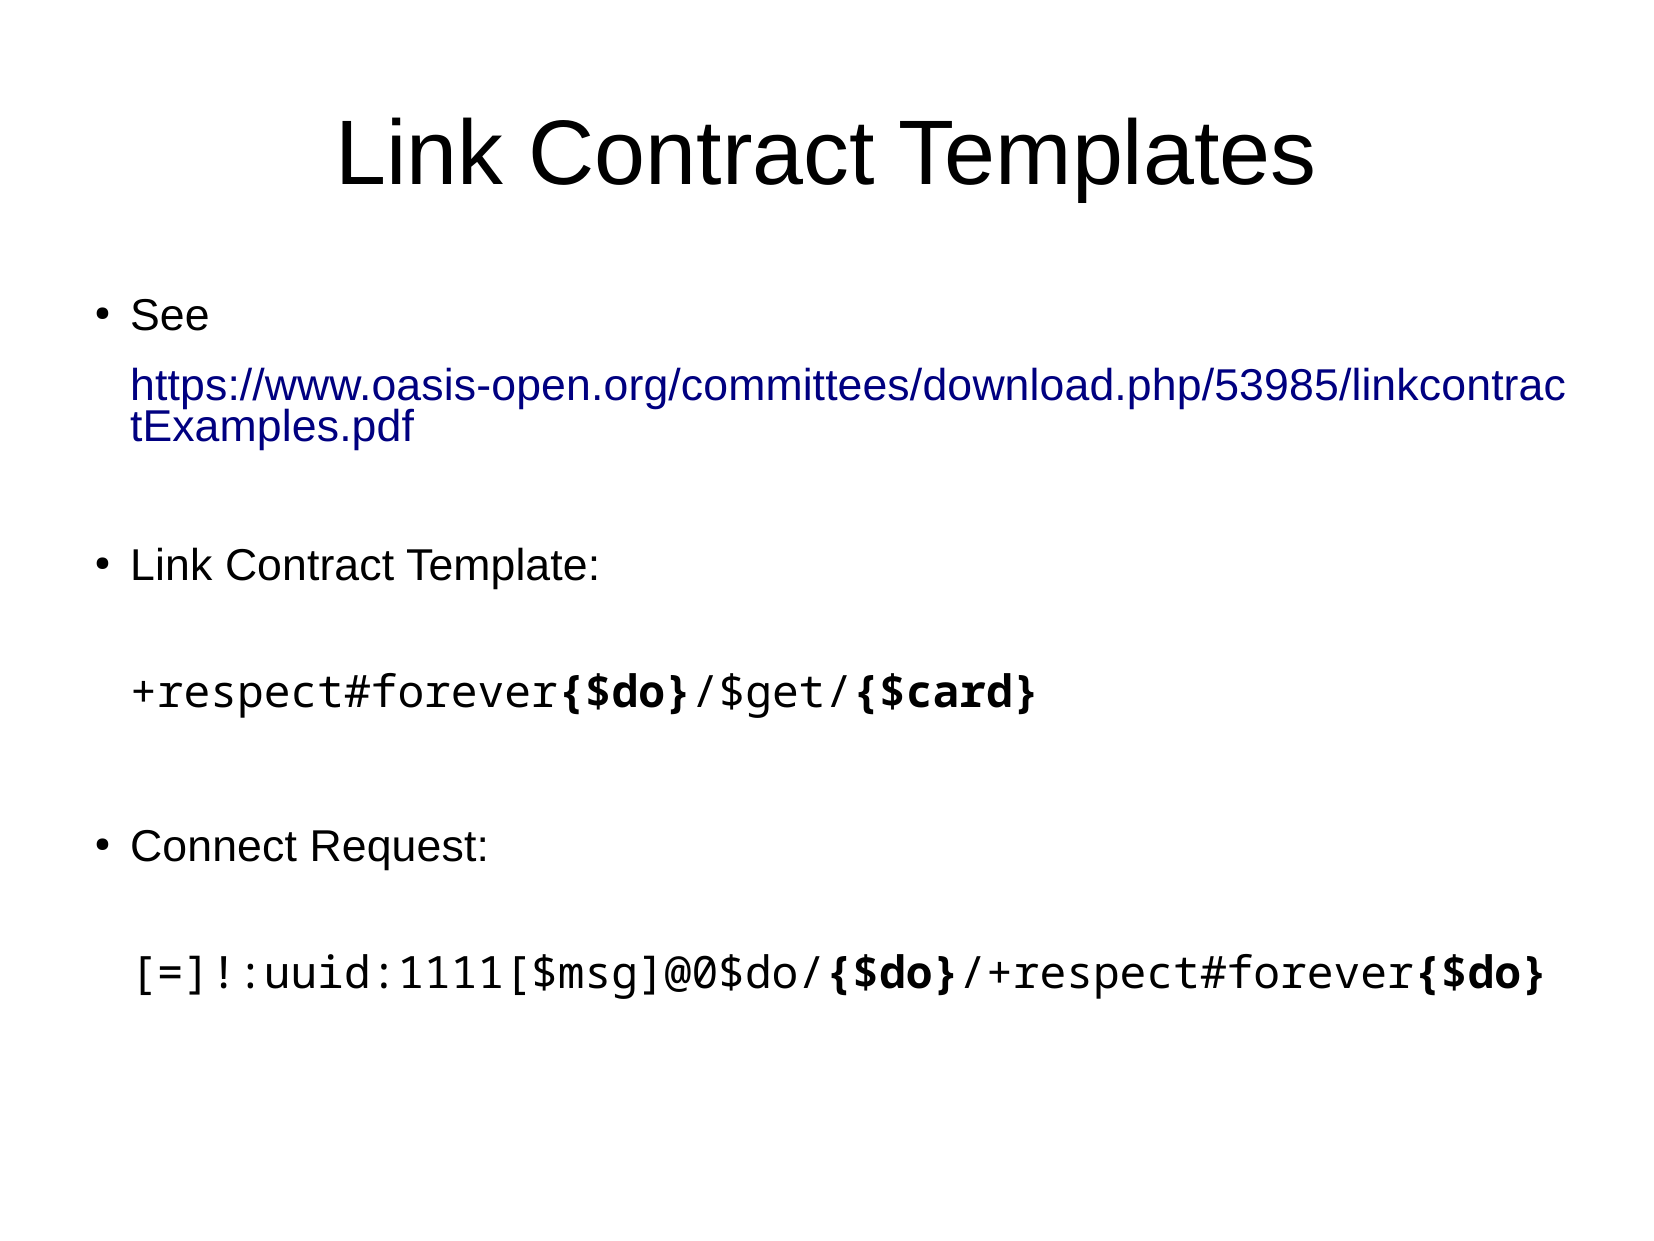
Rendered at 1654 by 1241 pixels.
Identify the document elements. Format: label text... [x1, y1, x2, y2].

title Link Contract Templates [82, 49, 1571, 257]
list See https://www.oasis-open.org/committees/download.php/53985/linkcontractExamples.pdf Link Contract Template: +respect#forever{$do}/$get/{$card} Connect Request: [=]!:uuid:1111[$msg]@0$do/{$do}/+respect#forever{$do} [82, 290, 1571, 1010]
